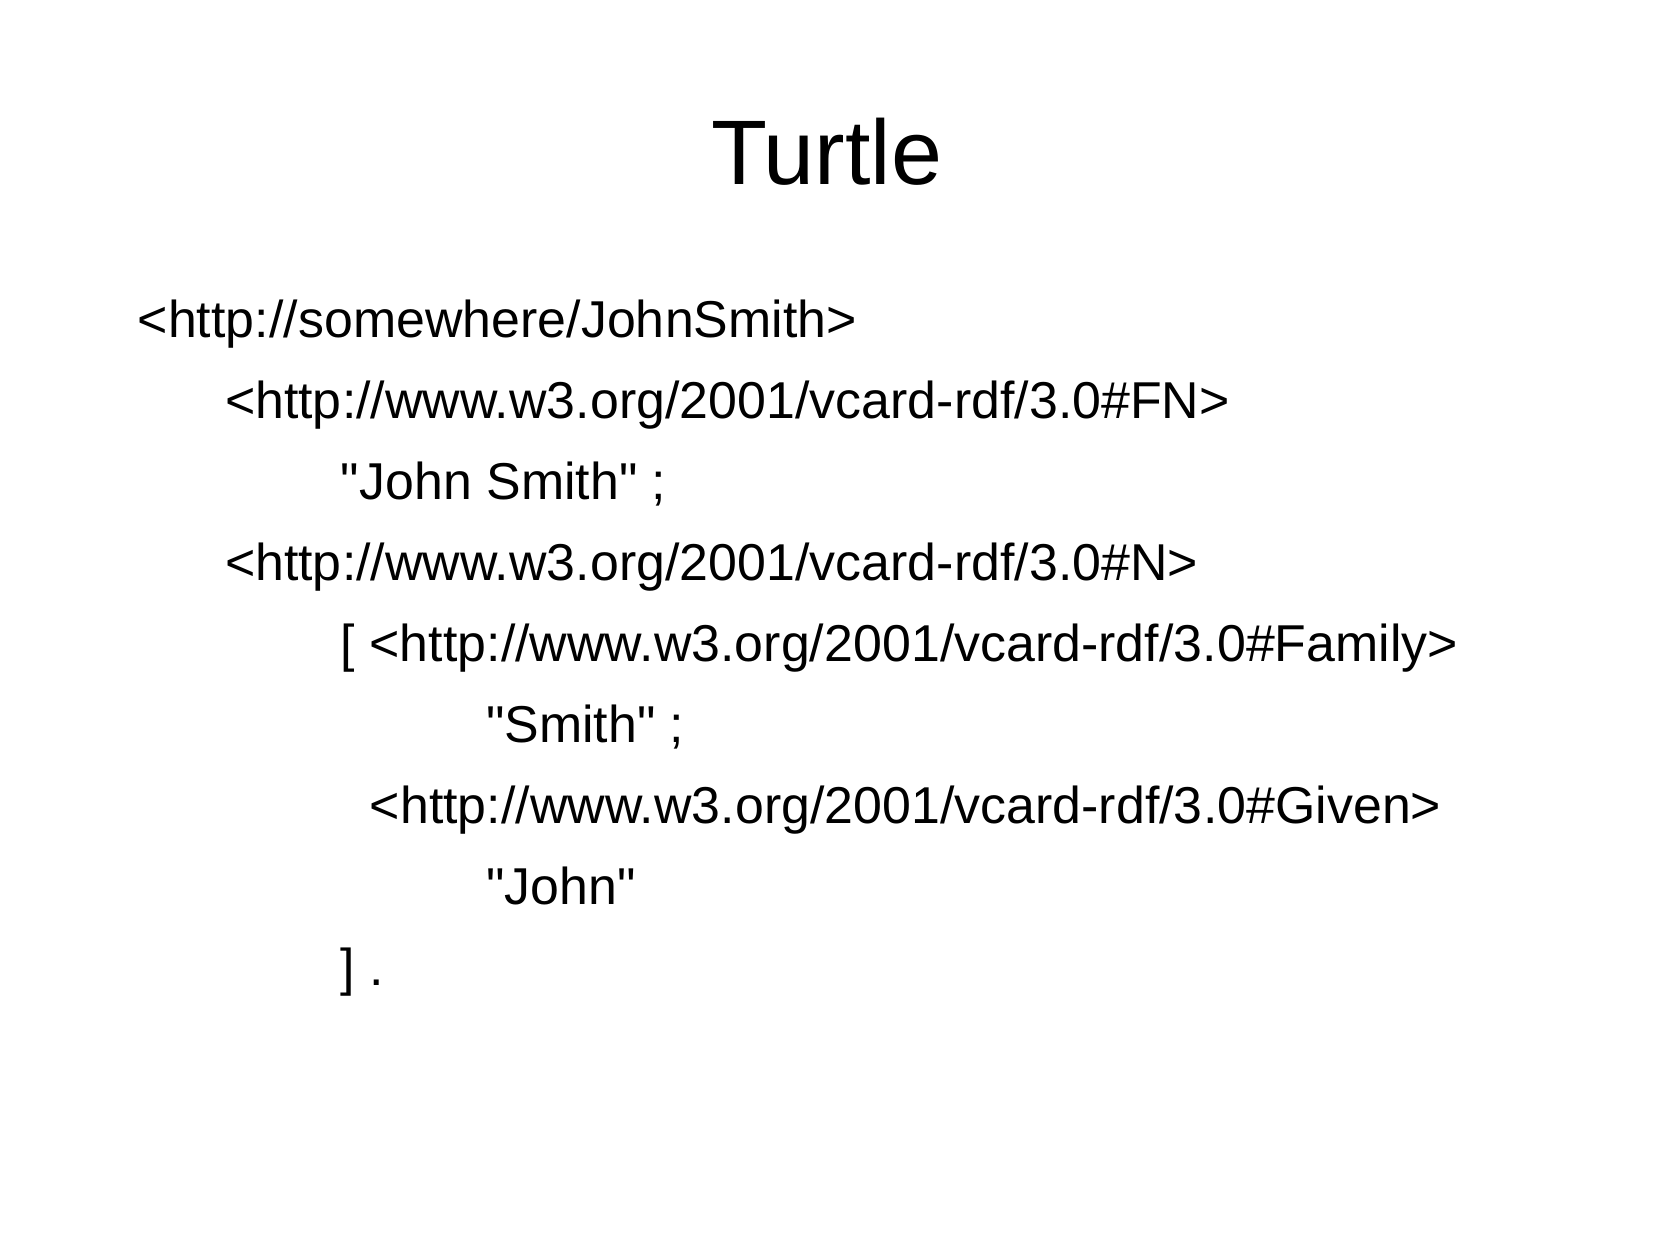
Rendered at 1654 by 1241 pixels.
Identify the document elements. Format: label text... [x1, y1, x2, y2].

title Turtle [82, 49, 1571, 257]
list <http://somewhere/JohnSmith> <http://www.w3.org/2001/vcard-rdf/3.0#FN> "John Smith" ; <http://www.w3.org/2001/vcard-rdf/3.0#N> [ <http://www.w3.org/2001/vcard-rdf/3.0#Family> "Smith" ; <http://www.w3.org/2001/vcard-rdf/3.0#Given> "John" ] . [82, 290, 1538, 1010]
